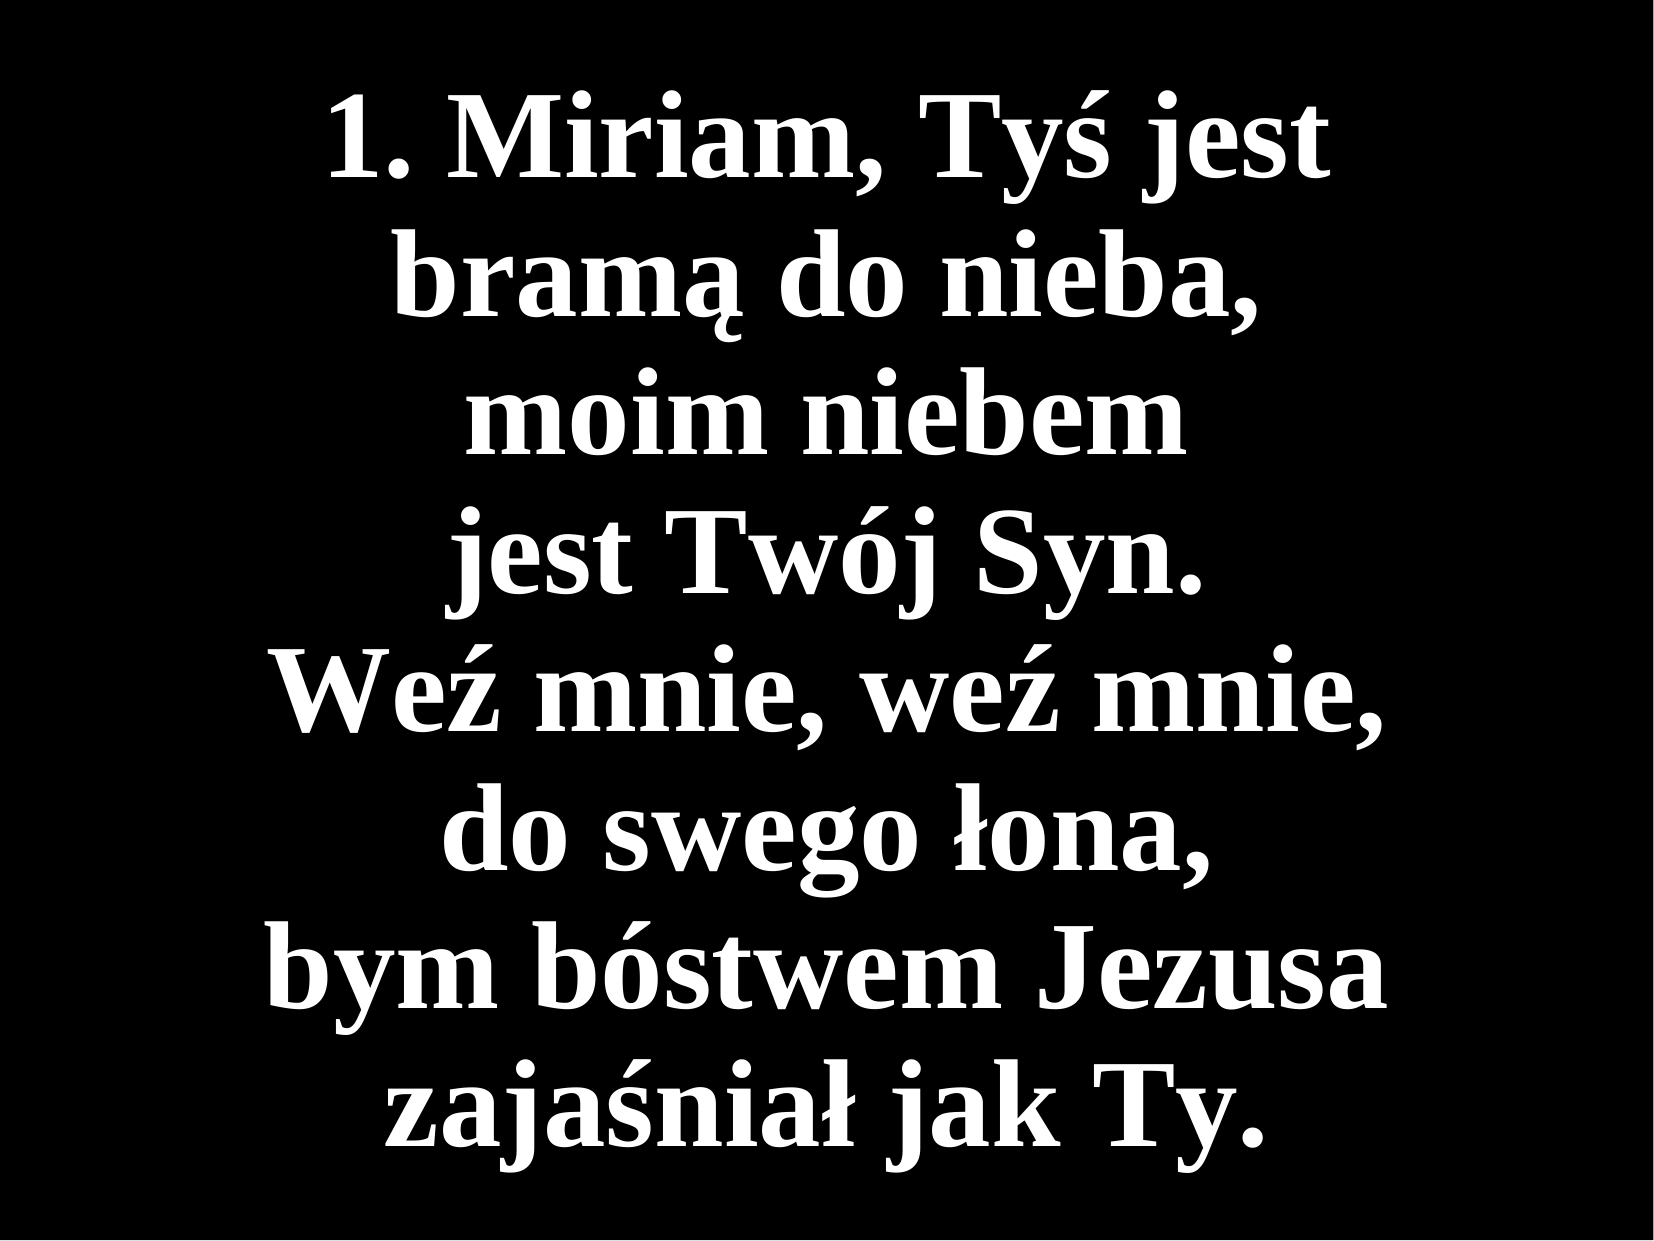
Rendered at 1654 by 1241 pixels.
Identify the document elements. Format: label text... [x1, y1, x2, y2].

title 1. Miriam, Tyś jest bramą do nieba, moim niebem jest Twój Syn. Weź mnie, weź mnie, do swego łona, bym bóstwem Jezusa zajaśniał jak Ty. [0, 0, 1654, 1241]
